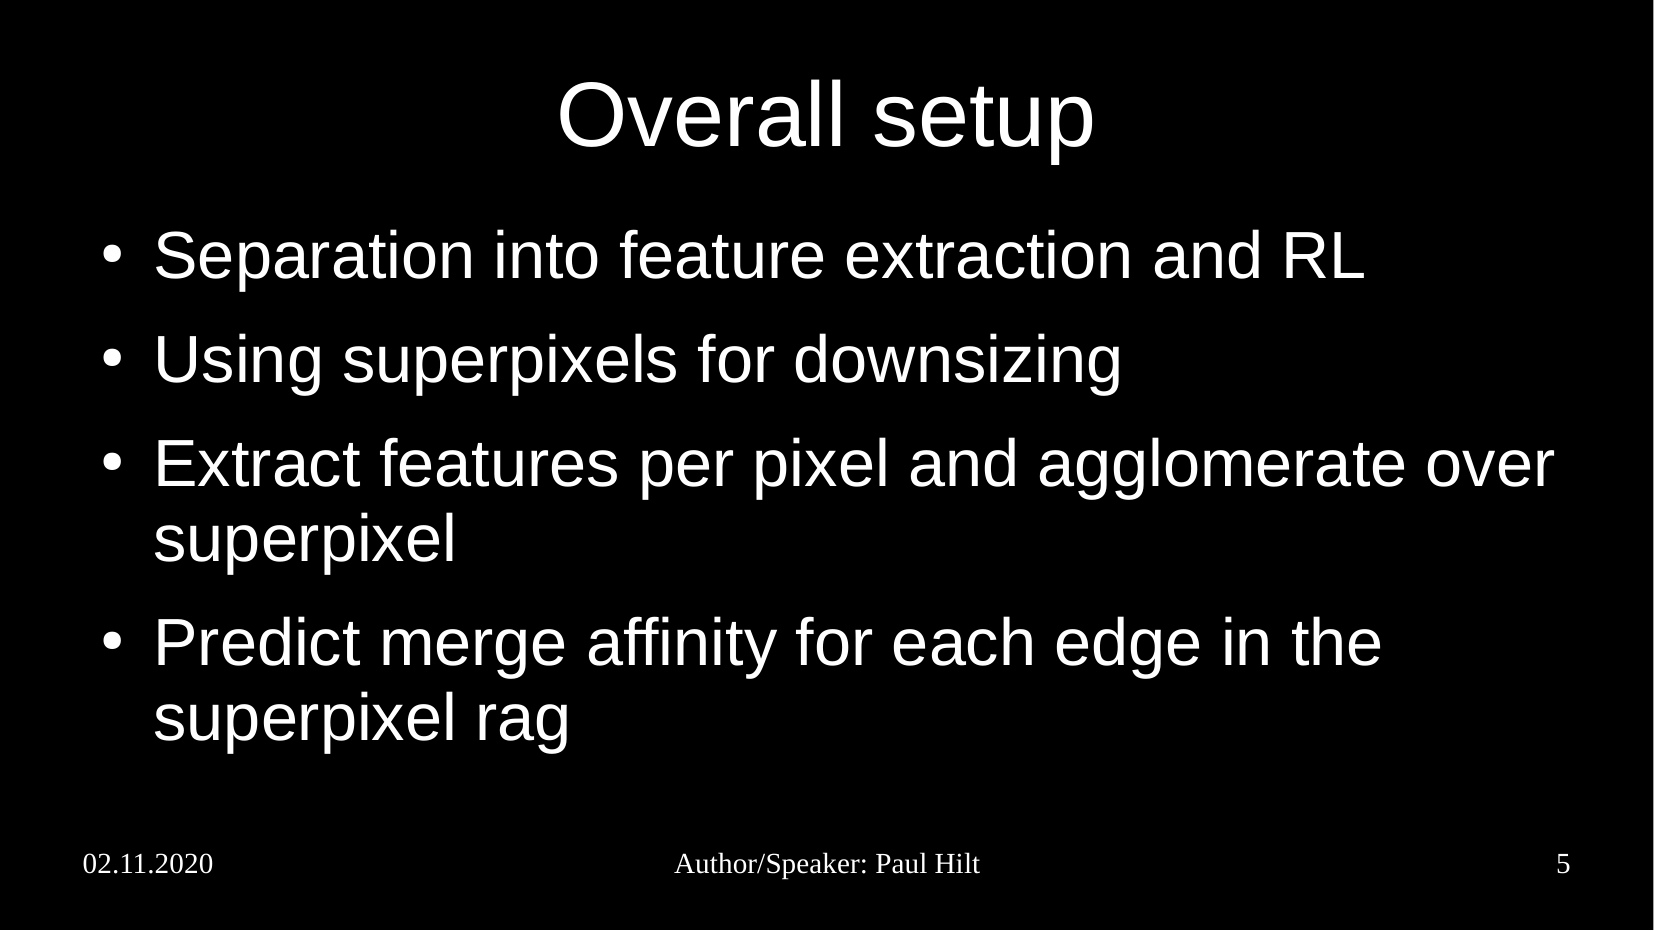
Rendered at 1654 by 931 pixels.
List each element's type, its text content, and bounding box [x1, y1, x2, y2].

title Overall setup [82, 37, 1571, 193]
list Separation into feature extraction and RL Using superpixels for downsizing Extract features per pixel and agglomerate over superpixel Predict merge affinity for each edge in the superpixel rag [82, 217, 1571, 758]
